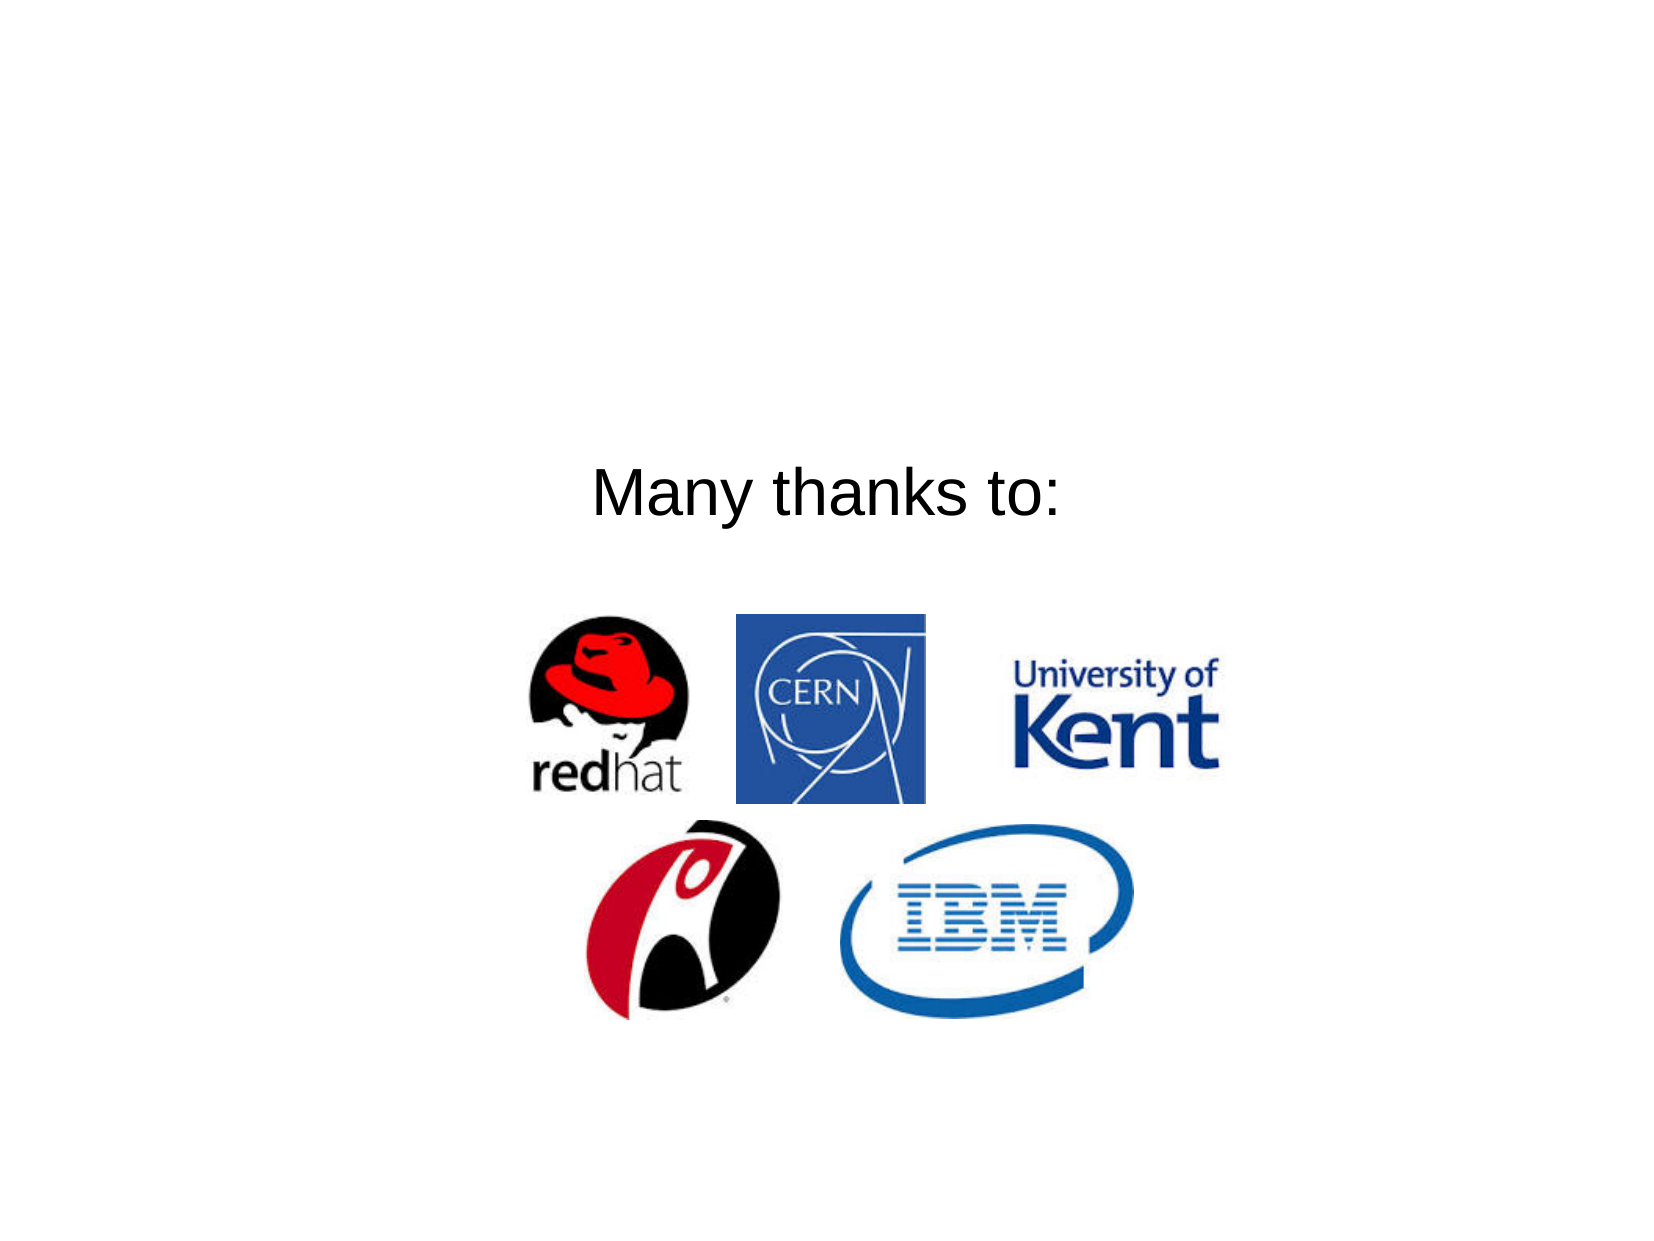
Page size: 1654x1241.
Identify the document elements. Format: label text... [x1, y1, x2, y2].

picture [840, 824, 1134, 1019]
picture [975, 617, 1261, 811]
subtitle Many thanks to: [82, 63, 1571, 996]
picture [584, 820, 783, 1020]
picture [736, 614, 926, 804]
picture [526, 614, 691, 795]
